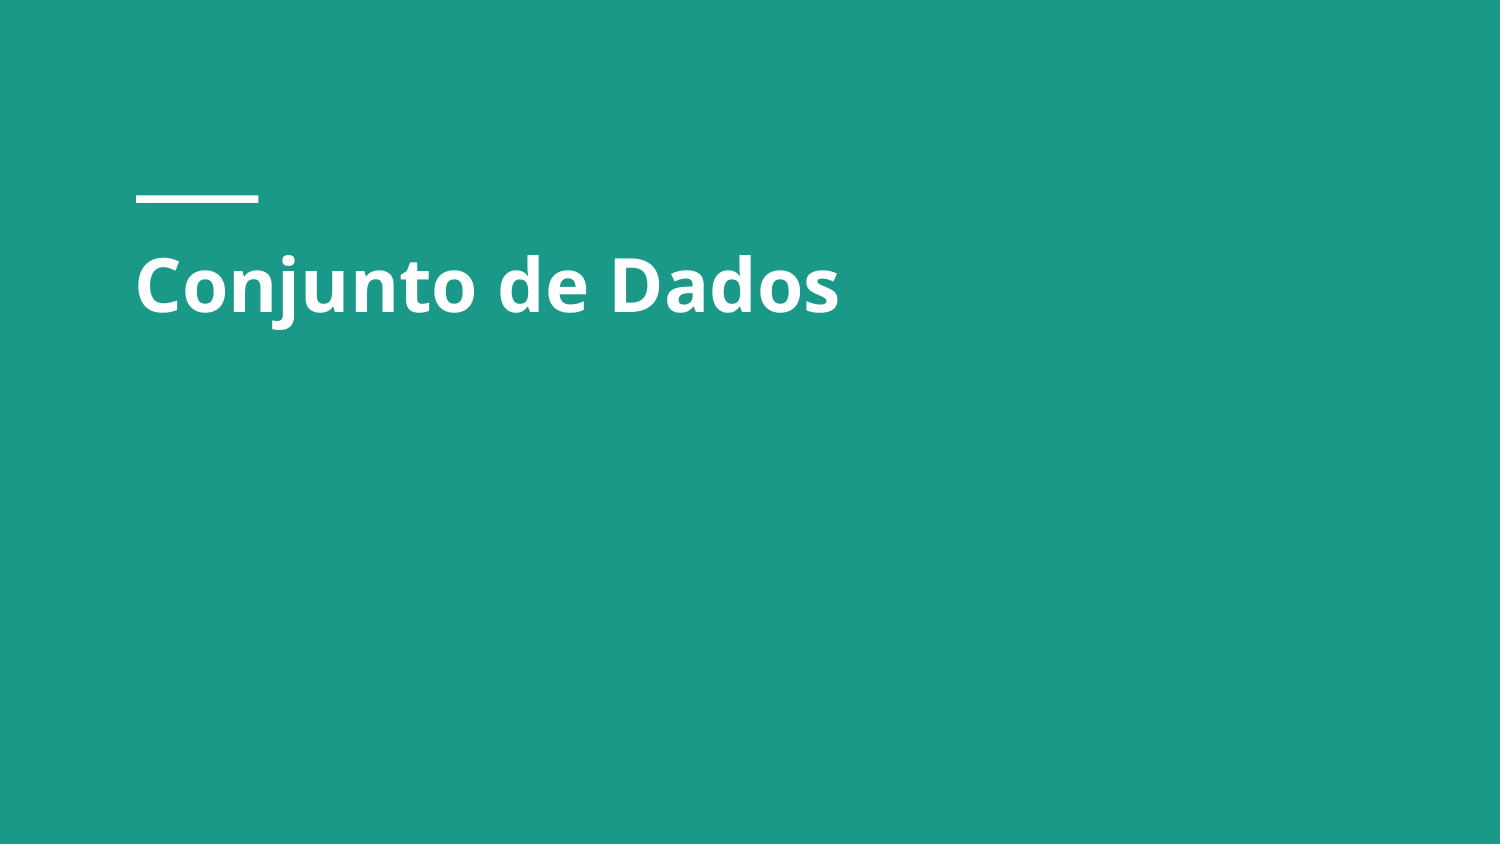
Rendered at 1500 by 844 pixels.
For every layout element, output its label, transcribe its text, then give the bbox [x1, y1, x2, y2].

title Conjunto de Dados [119, 216, 1381, 466]
